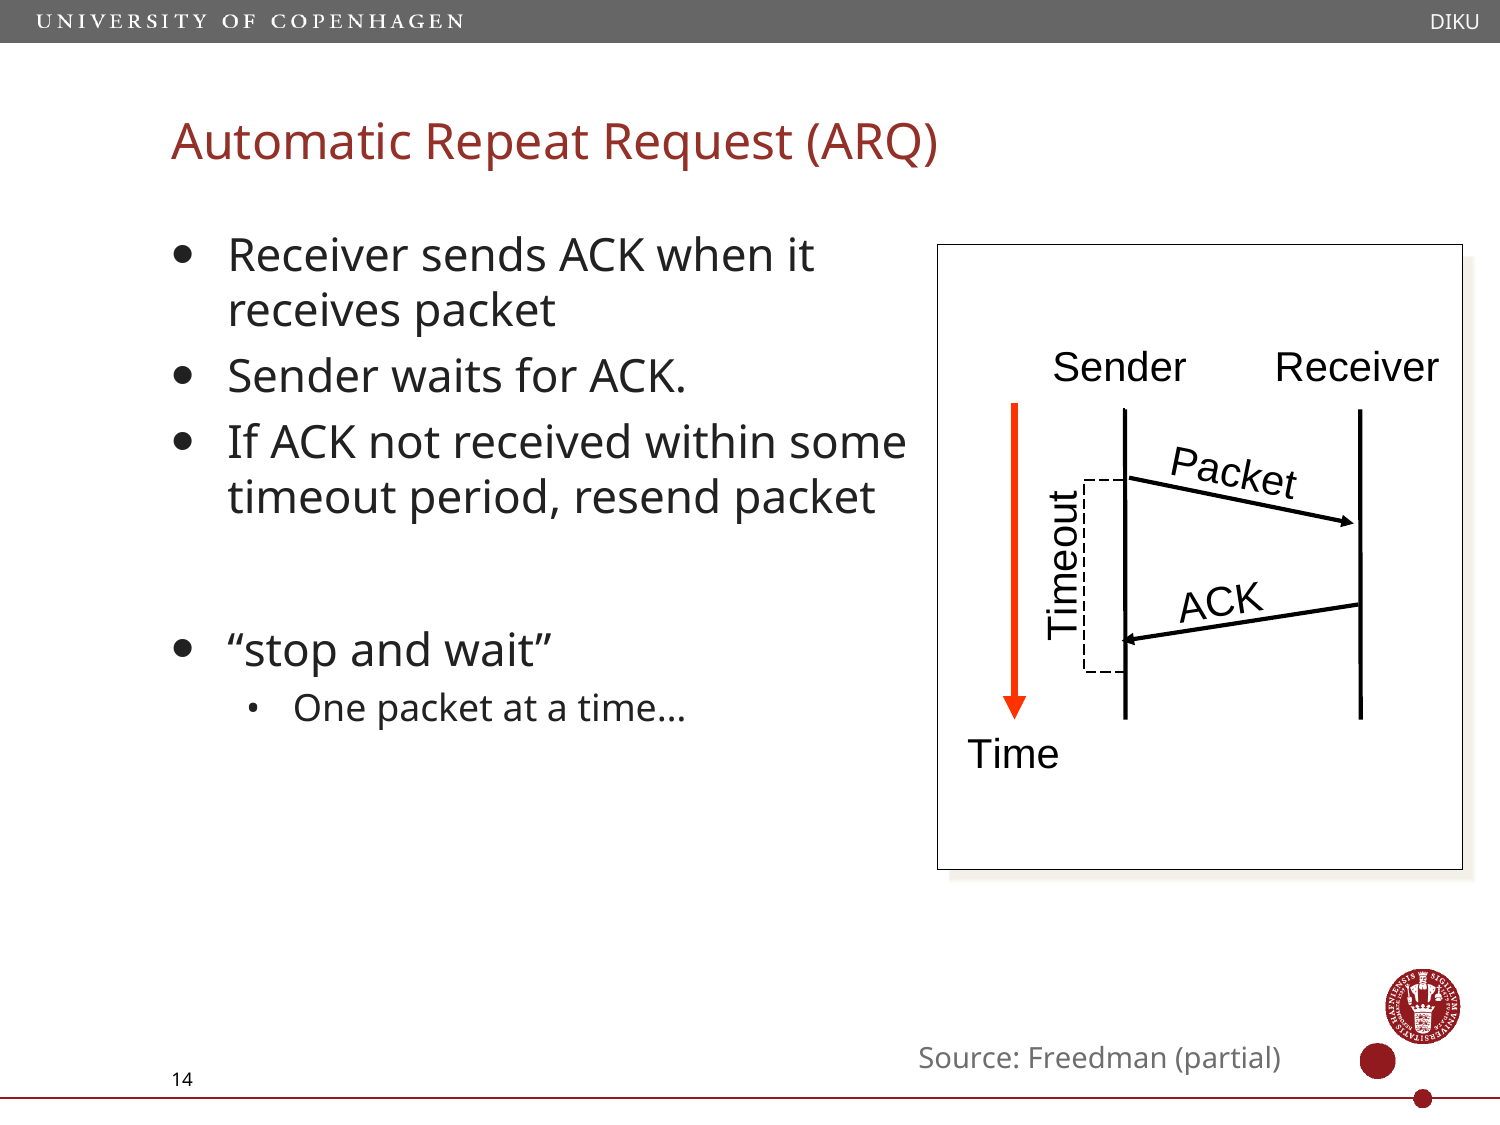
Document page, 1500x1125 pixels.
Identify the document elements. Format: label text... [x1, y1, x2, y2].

text_box Timeout [1027, 456, 1093, 657]
title Automatic Repeat Request (ARQ) [171, 75, 1329, 171]
text_box DIKU [469, 0, 1495, 43]
text_box [937, 244, 1463, 870]
text_box Sender [1037, 331, 1203, 398]
text_box Packet [1150, 422, 1318, 519]
text_box <number> [171, 1067, 522, 1092]
text_box Time [952, 719, 1075, 785]
text_box ACK [1157, 558, 1282, 642]
list Receiver sends ACK when it receives packet Sender waits for ACK. If ACK not received within some timeout period, resend packet “stop and wait” One packet at a time… [171, 225, 916, 900]
text_box Receiver [1259, 331, 1455, 398]
picture [0, 910, 1500, 1122]
text_box Source: Freedman (partial) [903, 1031, 1341, 1083]
